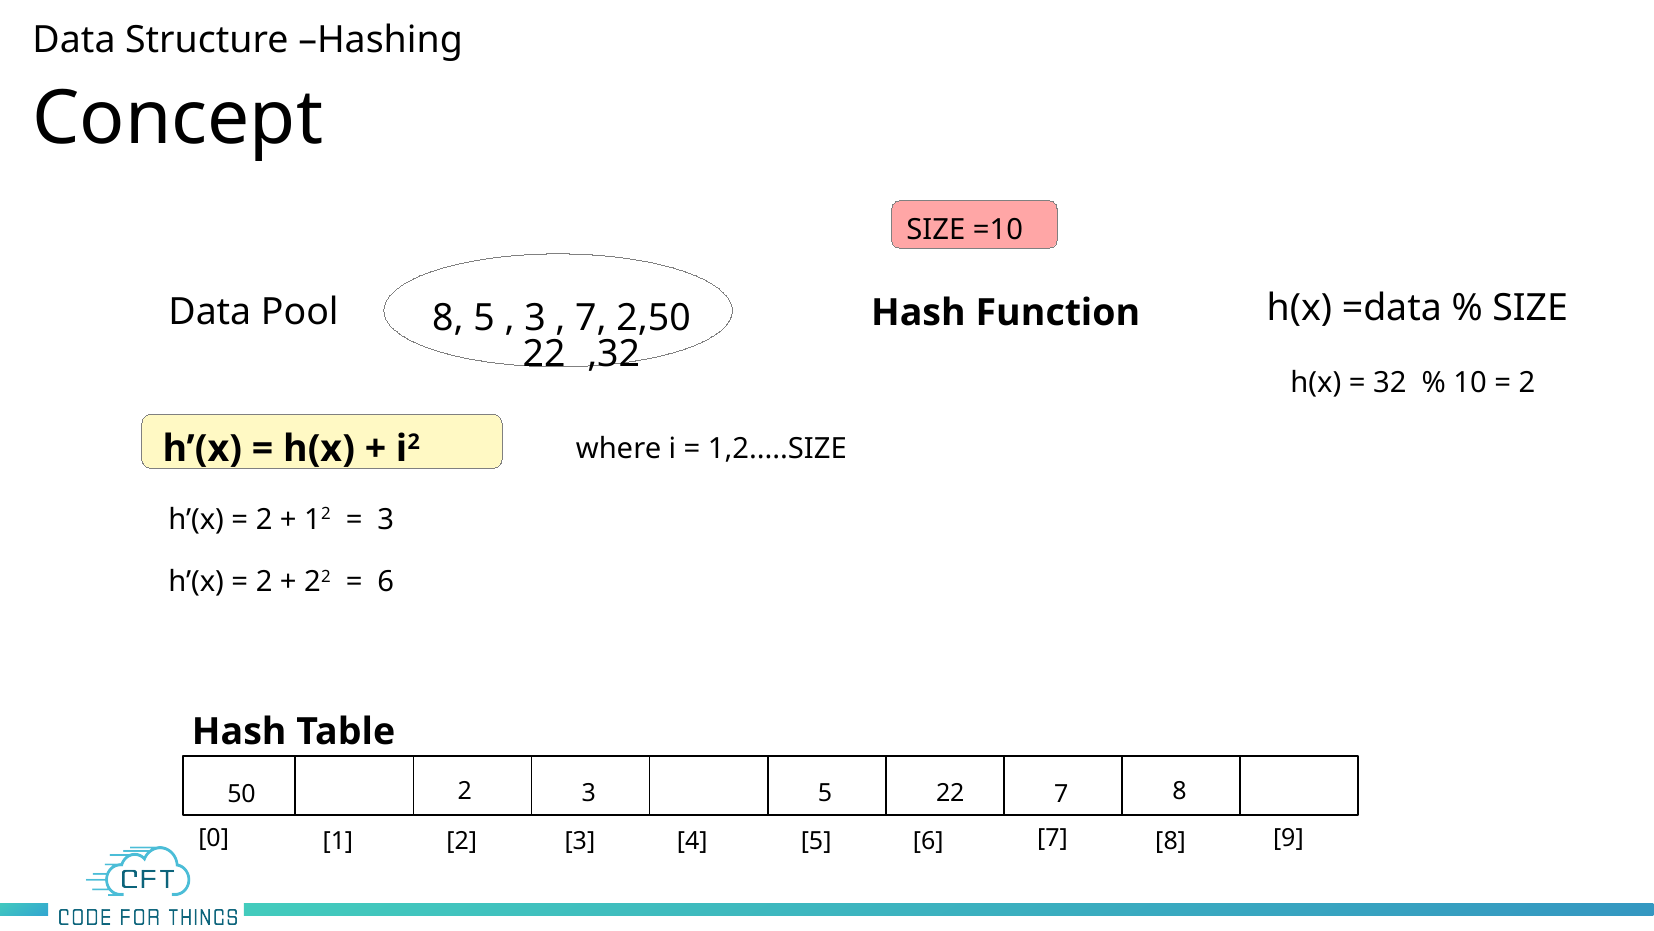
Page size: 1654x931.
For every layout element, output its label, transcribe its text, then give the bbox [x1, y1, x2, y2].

text_box 8 [1157, 765, 1205, 810]
text_box h’(x) = 2 + 22 = 6 [118, 553, 497, 603]
text_box [183, 755, 1359, 815]
picture [59, 846, 237, 925]
text_box where i = 1,2.....SIZE [561, 419, 957, 469]
text_box [9] [1251, 812, 1353, 857]
text_box 5 [803, 767, 851, 812]
text_box 22 [507, 318, 572, 378]
text_box 22 [921, 767, 983, 812]
text_box [662, 342, 703, 356]
text_box 3 [566, 767, 615, 812]
text_box [4] [655, 814, 756, 860]
text_box [2] [425, 814, 526, 860]
text_box [6] [891, 814, 993, 860]
text_box Hash Table [141, 696, 461, 756]
text_box [7] [1015, 812, 1117, 857]
text_box [5] [779, 814, 880, 860]
text_box h’(x) = h(x) + i2 [112, 414, 550, 479]
text_box 7 [1039, 768, 1087, 813]
text_box [8] [1133, 814, 1235, 860]
text_box 2 [442, 764, 491, 810]
text_box [0] [177, 812, 278, 857]
text_box h(x) =data % SIZE [1216, 272, 1654, 337]
text_box [3] [543, 814, 644, 860]
text_box Data Pool [118, 276, 402, 342]
text_box 50 [212, 768, 275, 813]
text_box Hash Function [820, 278, 1216, 337]
text_box SIZE =10 [891, 200, 1058, 250]
title Data Structure –Hashing Concept [32, 12, 1184, 166]
text_box h’(x) = 2 + 12 = 3 [118, 491, 497, 541]
text_box [405, 253, 711, 283]
text_box 8, 5 , 3 , 7, 2,50 [402, 283, 780, 342]
text_box [1] [301, 814, 402, 860]
text_box [413, 342, 507, 365]
text_box ,32 [572, 318, 662, 378]
text_box h(x) = 32 % 10 = 2 [1240, 354, 1654, 414]
